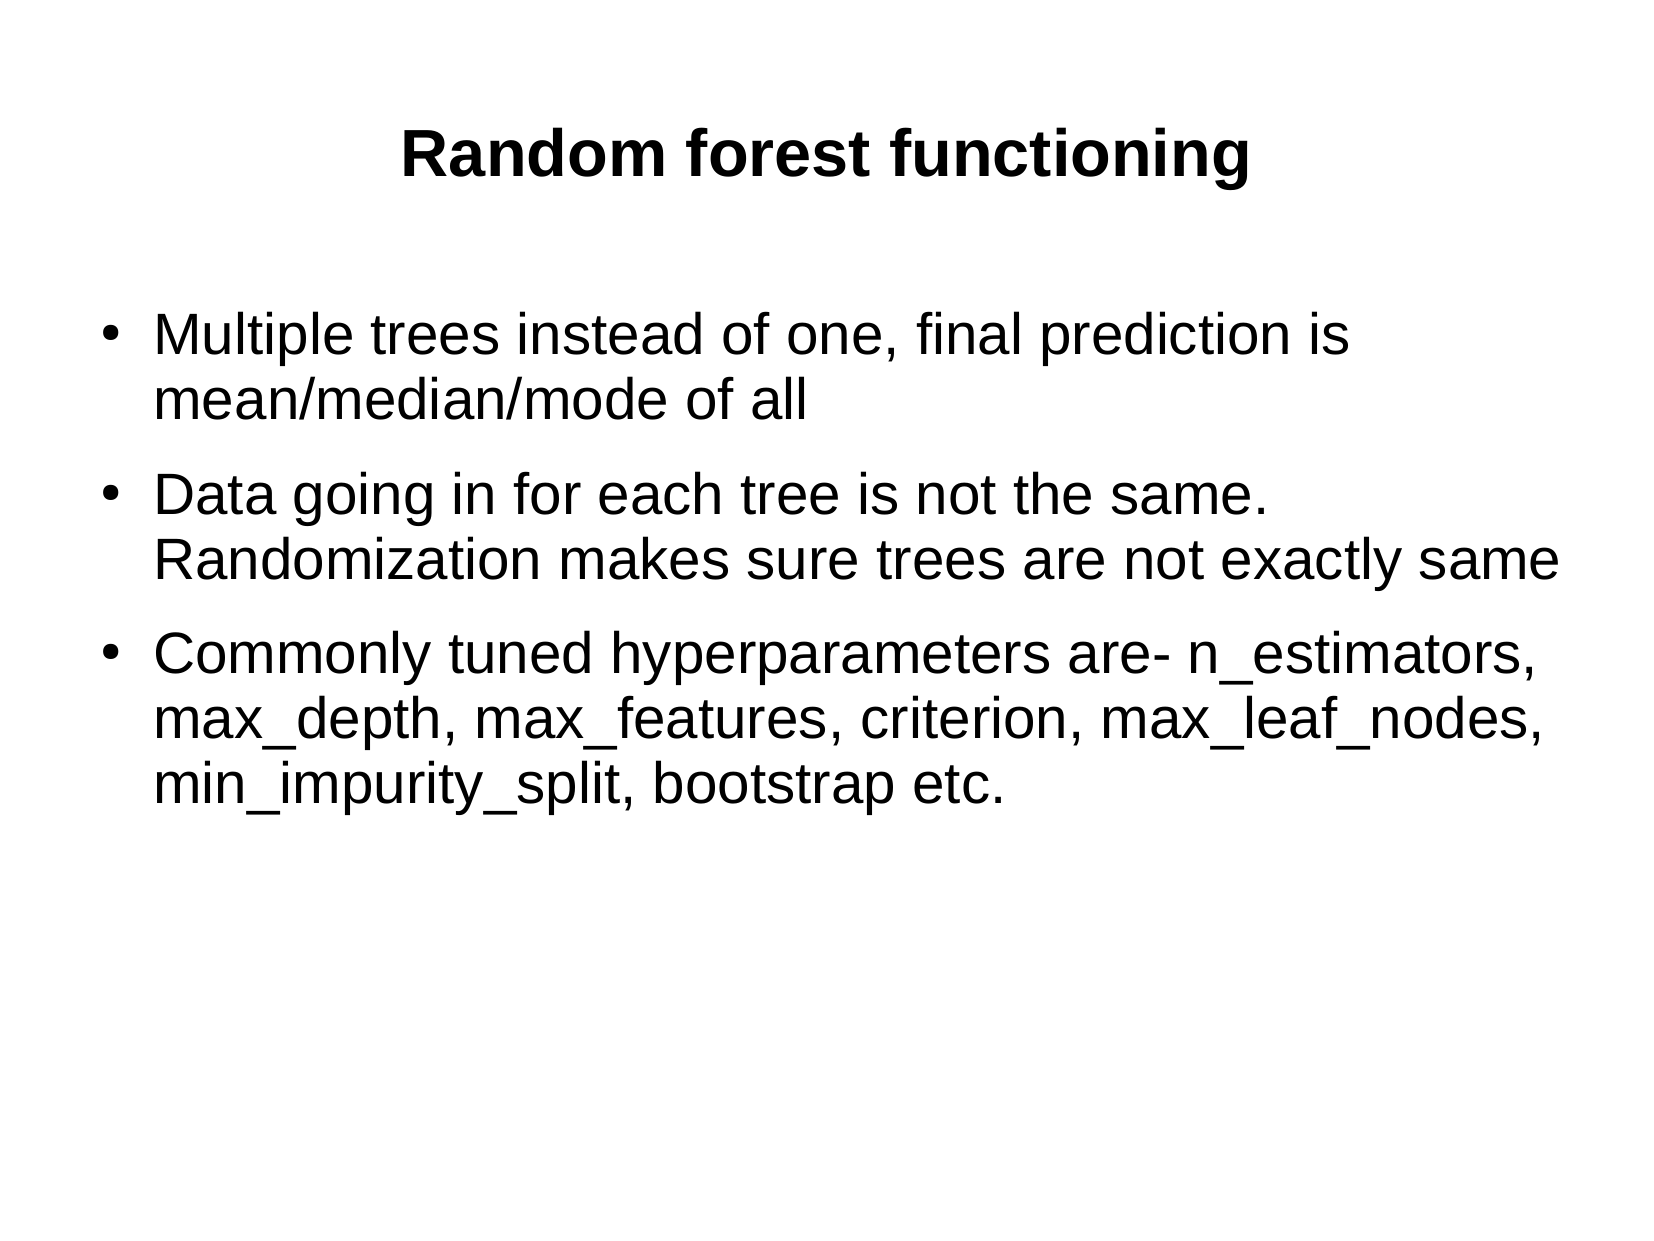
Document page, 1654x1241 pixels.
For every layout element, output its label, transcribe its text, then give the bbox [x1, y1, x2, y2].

title Random forest functioning [82, 49, 1571, 257]
list Multiple trees instead of one, final prediction is mean/median/mode of all Data going in for each tree is not the same. Randomization makes sure trees are not exactly same Commonly tuned hyperparameters are- n_estimators, max_depth, max_features, criterion, max_leaf_nodes, min_impurity_split, bootstrap etc. [82, 302, 1571, 1022]
